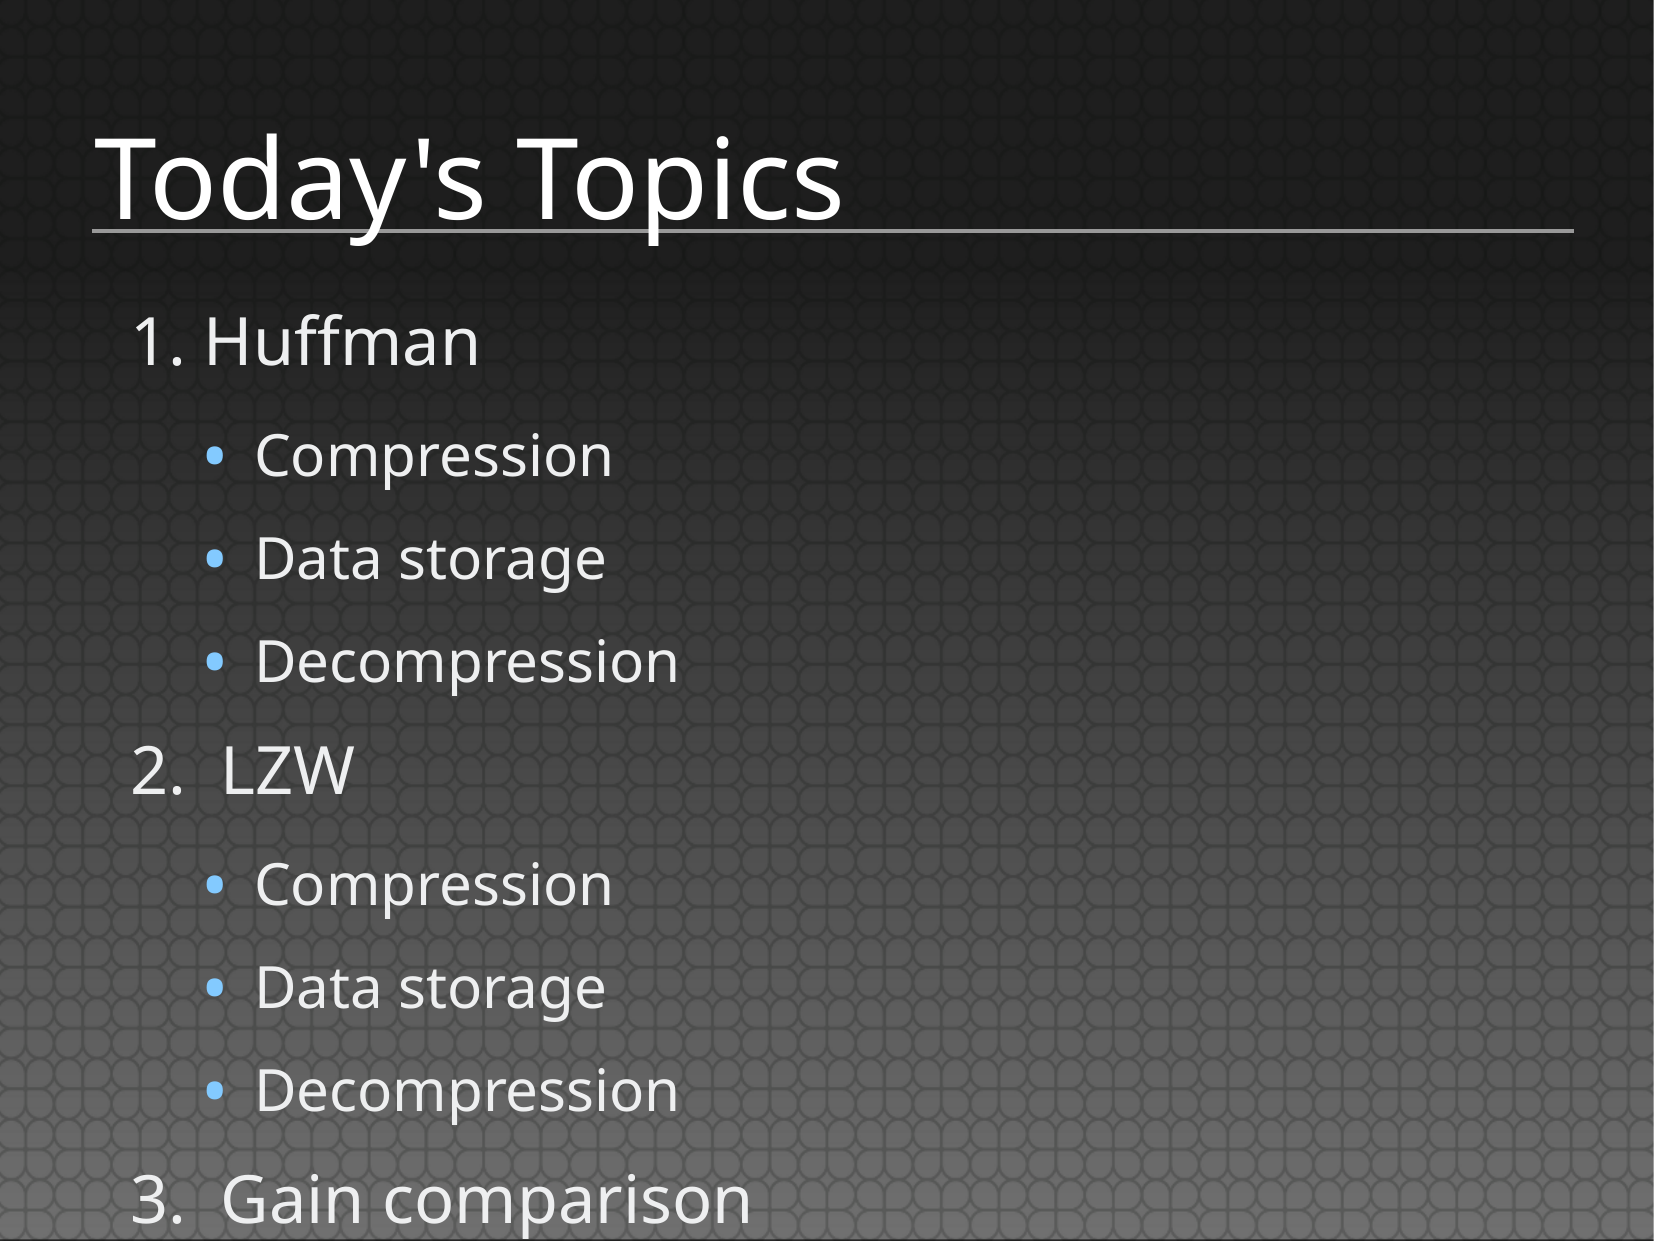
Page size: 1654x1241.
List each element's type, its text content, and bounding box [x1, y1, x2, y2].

picture [0, 0, 1654, 1241]
title Today's Topics [94, 100, 1426, 251]
list Huffman Compression Data storage Decompression LZW Compression Data storage Decompression Gain comparison Improvements [112, 174, 1501, 1241]
